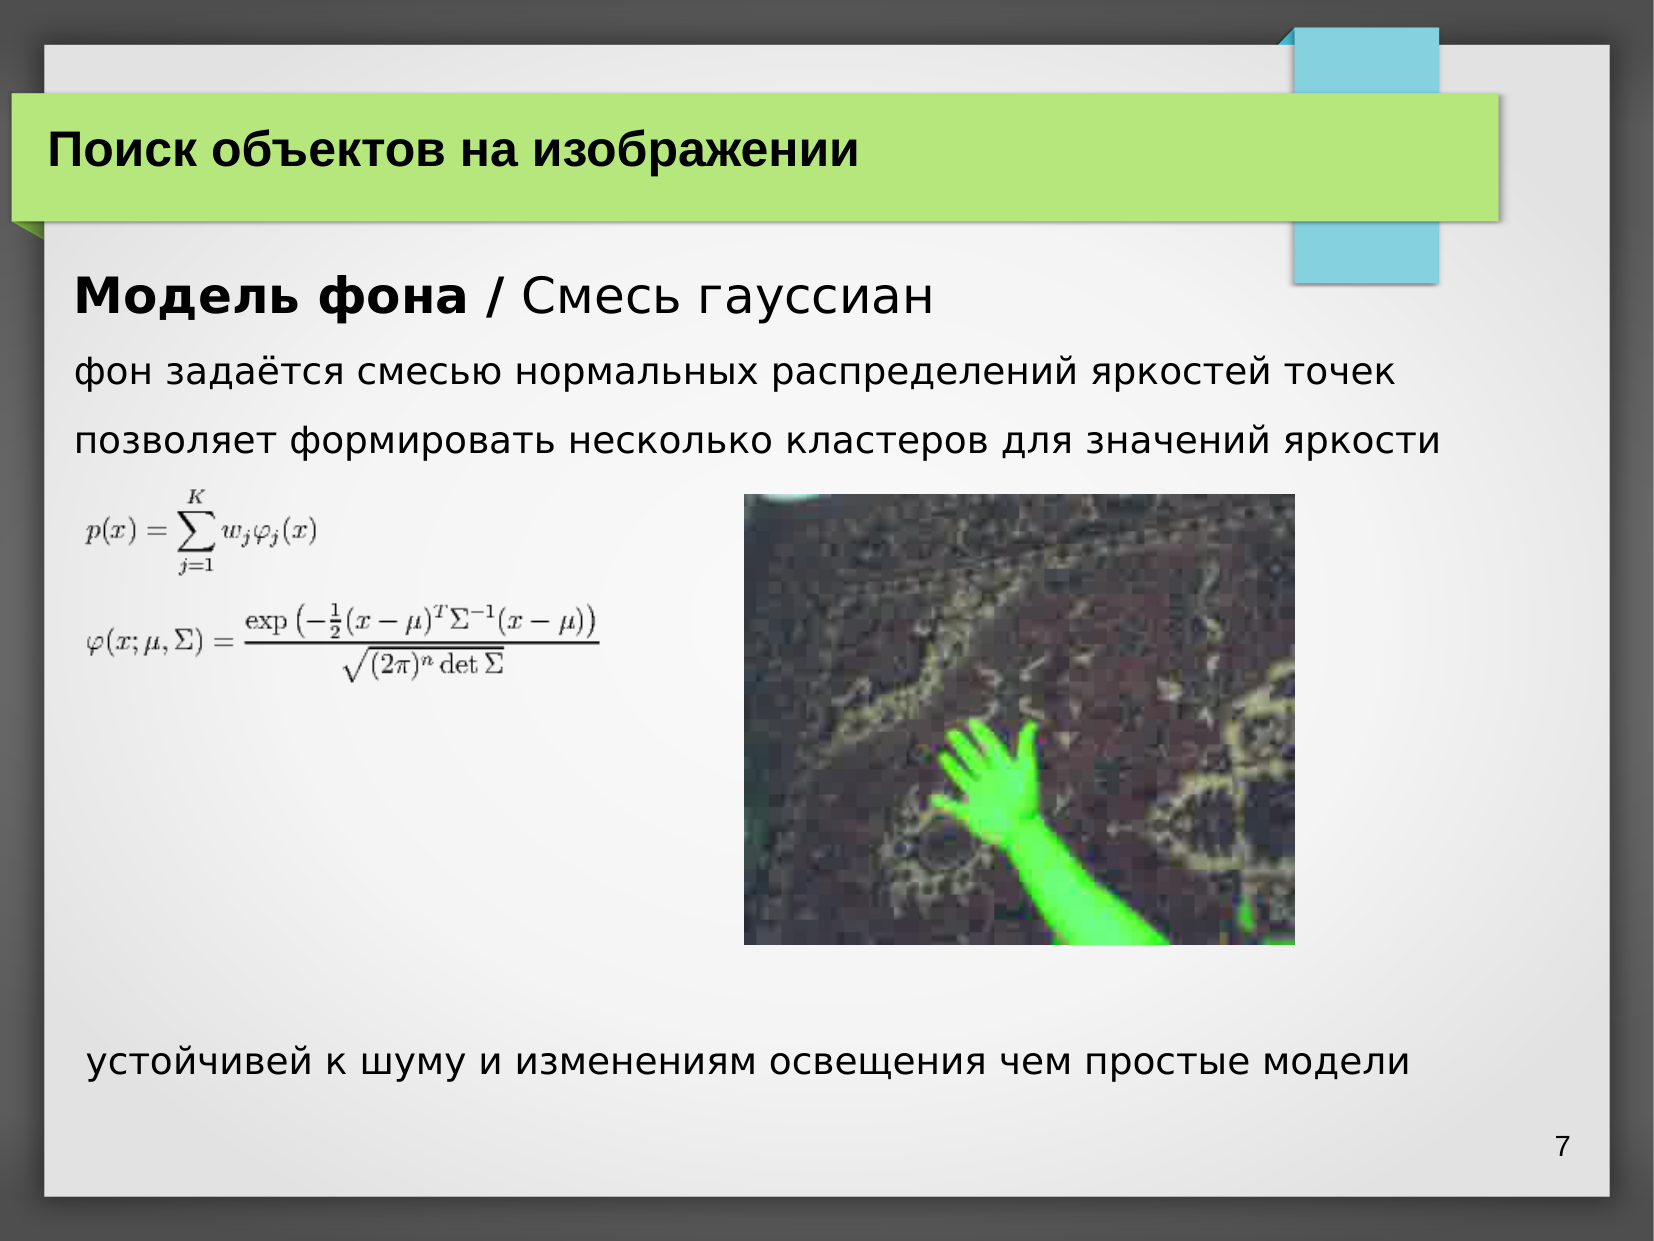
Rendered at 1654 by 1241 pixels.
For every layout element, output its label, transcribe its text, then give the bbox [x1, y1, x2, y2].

picture [0, 0, 1654, 1241]
title Поиск объектов на изображении [47, 120, 1004, 177]
text_box устойчивей к шуму и изменениям освещения чем простые модели [70, 1031, 1501, 1158]
text_box Модель фона / Смесь гауссиан фон задаётся смесью нормальных распределений яркостей точек позволяет формировать несколько кластеров для значений яркости [59, 259, 1583, 508]
